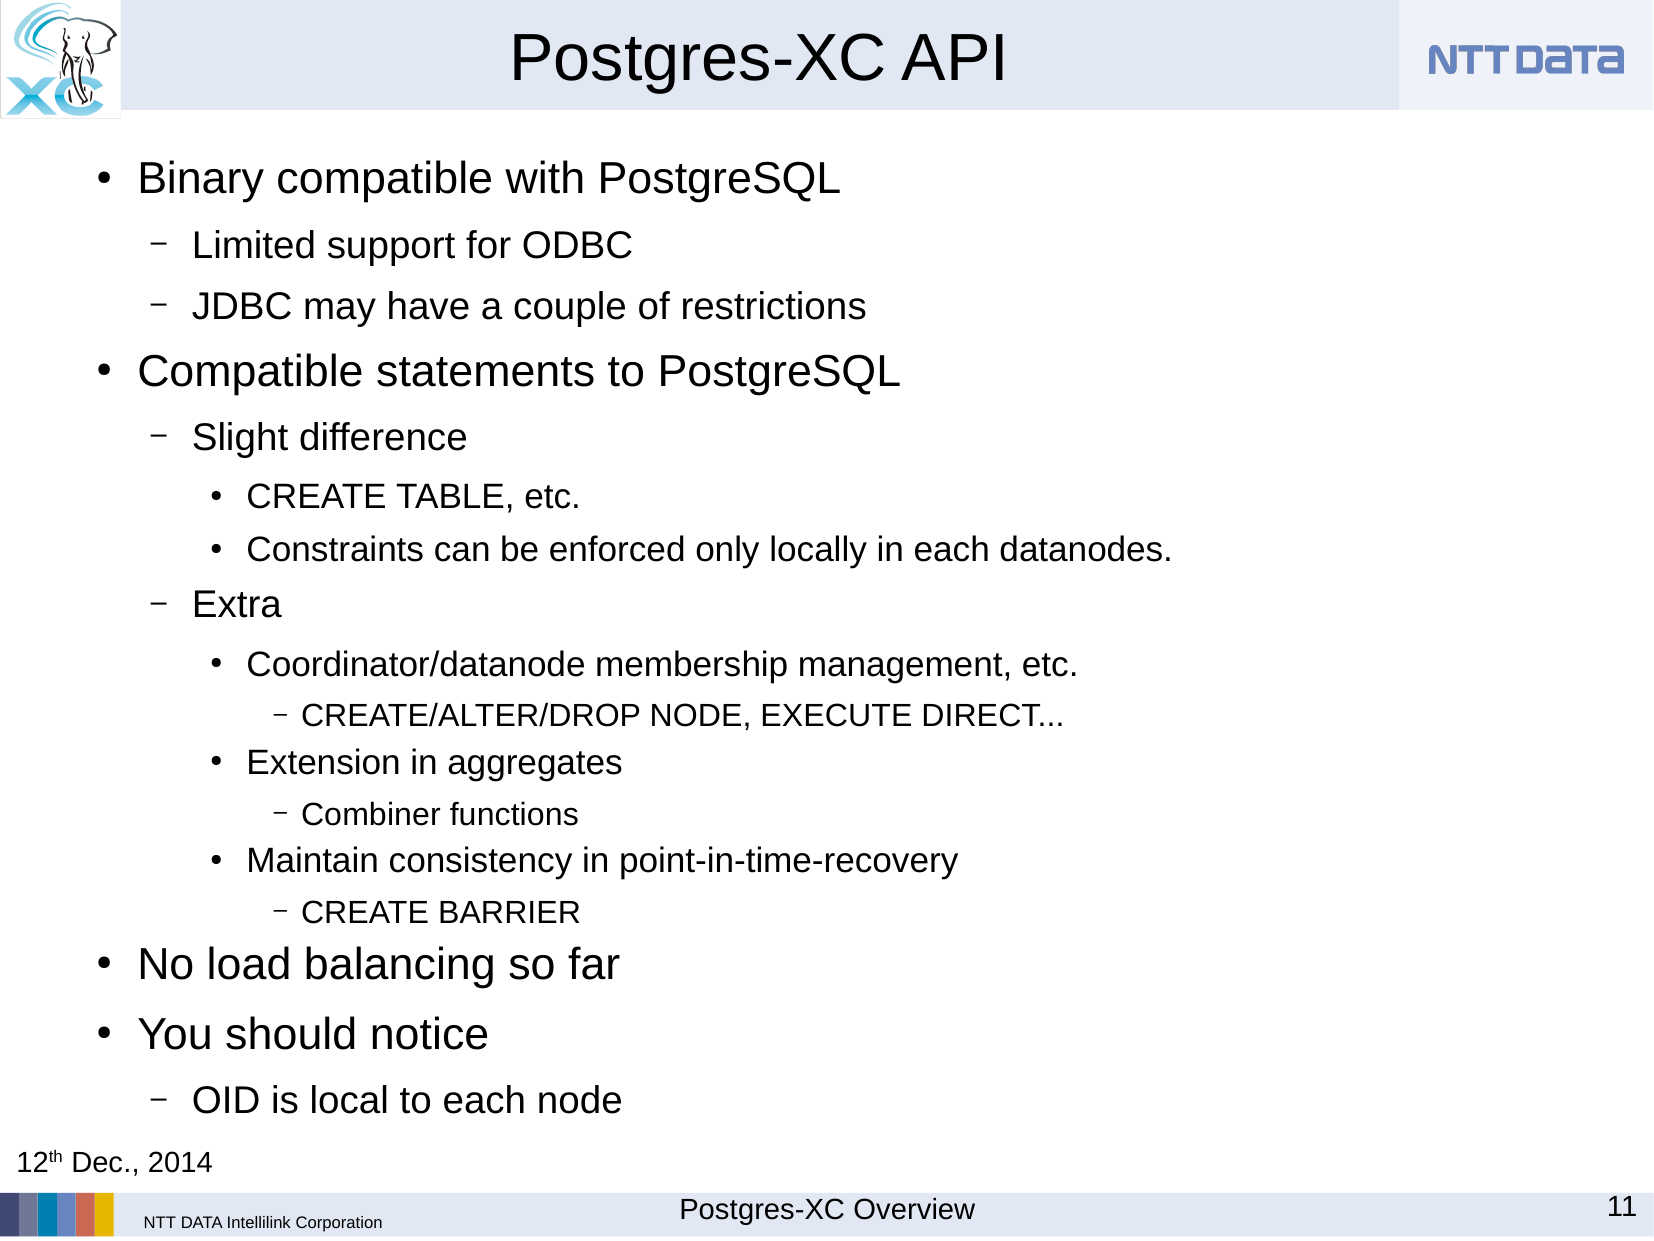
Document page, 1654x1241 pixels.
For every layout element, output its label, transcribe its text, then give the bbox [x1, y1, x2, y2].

picture [0, 0, 121, 119]
list Binary compatible with PostgreSQL Limited support for ODBC JDBC may have a couple of restrictions Compatible statements to PostgreSQL Slight difference CREATE TABLE, etc. Constraints can be enforced only locally in each datanodes. Extra Coordinator/datanode membership management, etc. CREATE/ALTER/DROP NODE, EXECUTE DIRECT... Extension in aggregates Combiner functions Maintain consistency in point-in-time-recovery CREATE BARRIER No load balancing so far You should notice OID is local to each node [82, 153, 1571, 1134]
title Postgres-XC API [120, 3, 1399, 110]
picture [1429, 45, 1624, 74]
